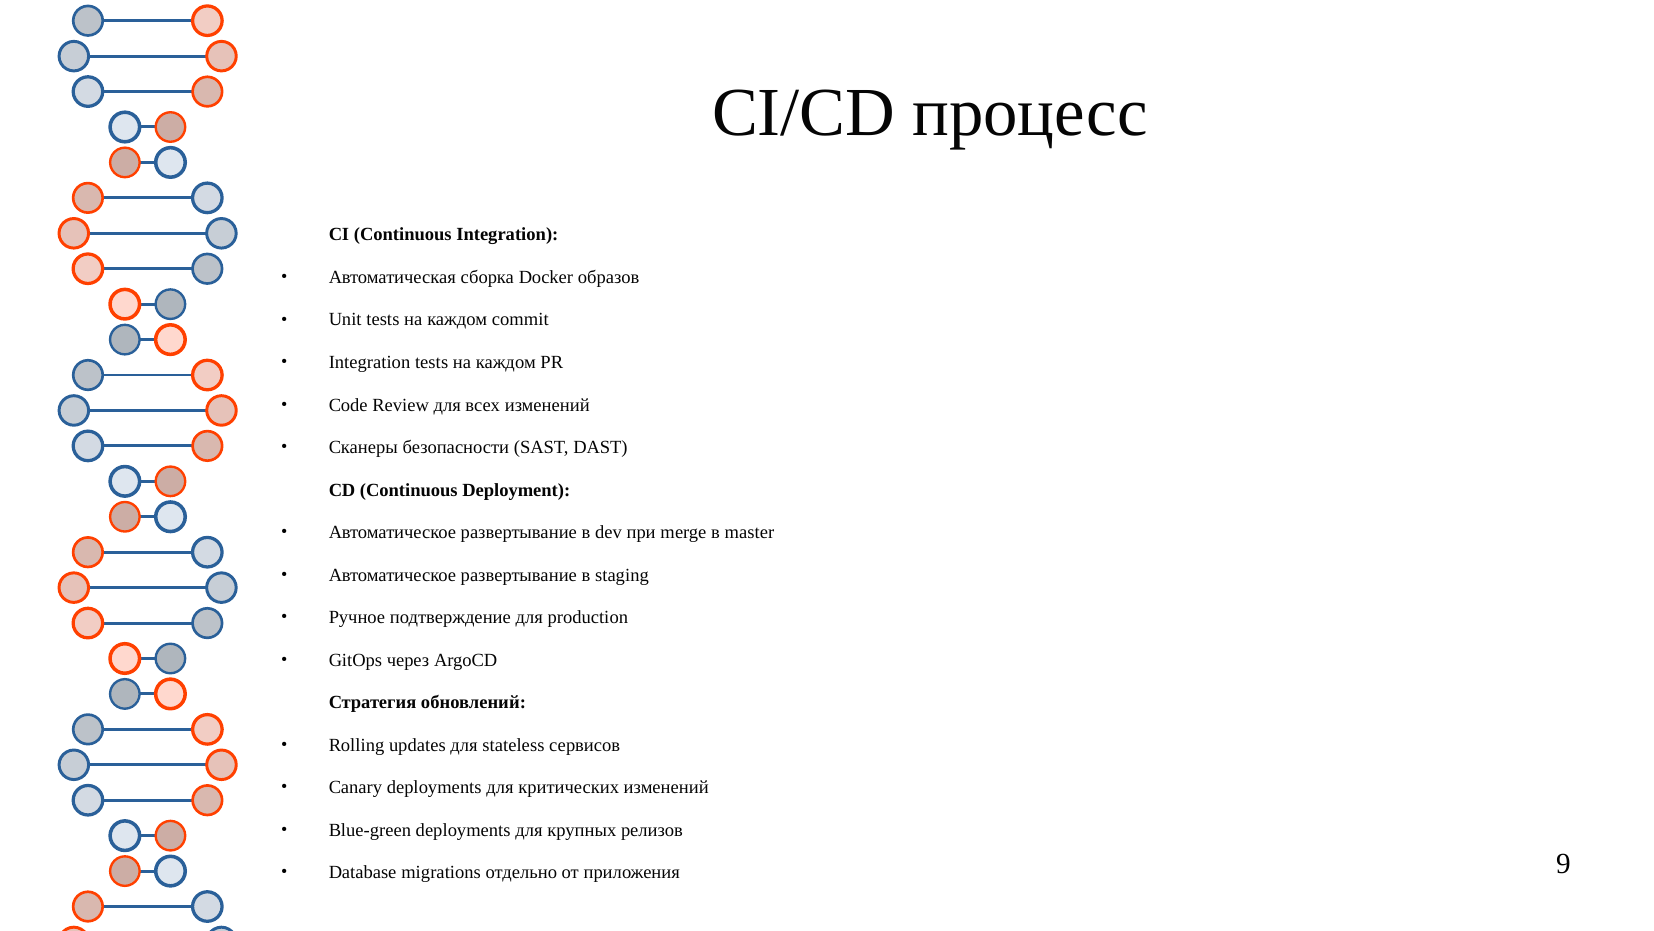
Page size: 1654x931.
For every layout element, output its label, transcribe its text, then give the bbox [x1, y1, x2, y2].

title CI/CD процесс [265, 35, 1595, 189]
list CI (Continuous Integration): Автоматическая сборка Docker образов Unit tests на каждом commit Integration tests на каждом PR Code Review для всех изменений Сканеры безопасности (SAST, DAST) CD (Continuous Deployment): Автоматическое развертывание в dev при merge в master Автоматическое развертывание в staging Ручное подтверждение для production GitOps через ArgoCD Стратегия обновлений: Rolling updates для stateless сервисов Canary deployments для критических изменений Blue-green deployments для крупных релизов Database migrations отдельно от приложения [265, 224, 1595, 886]
